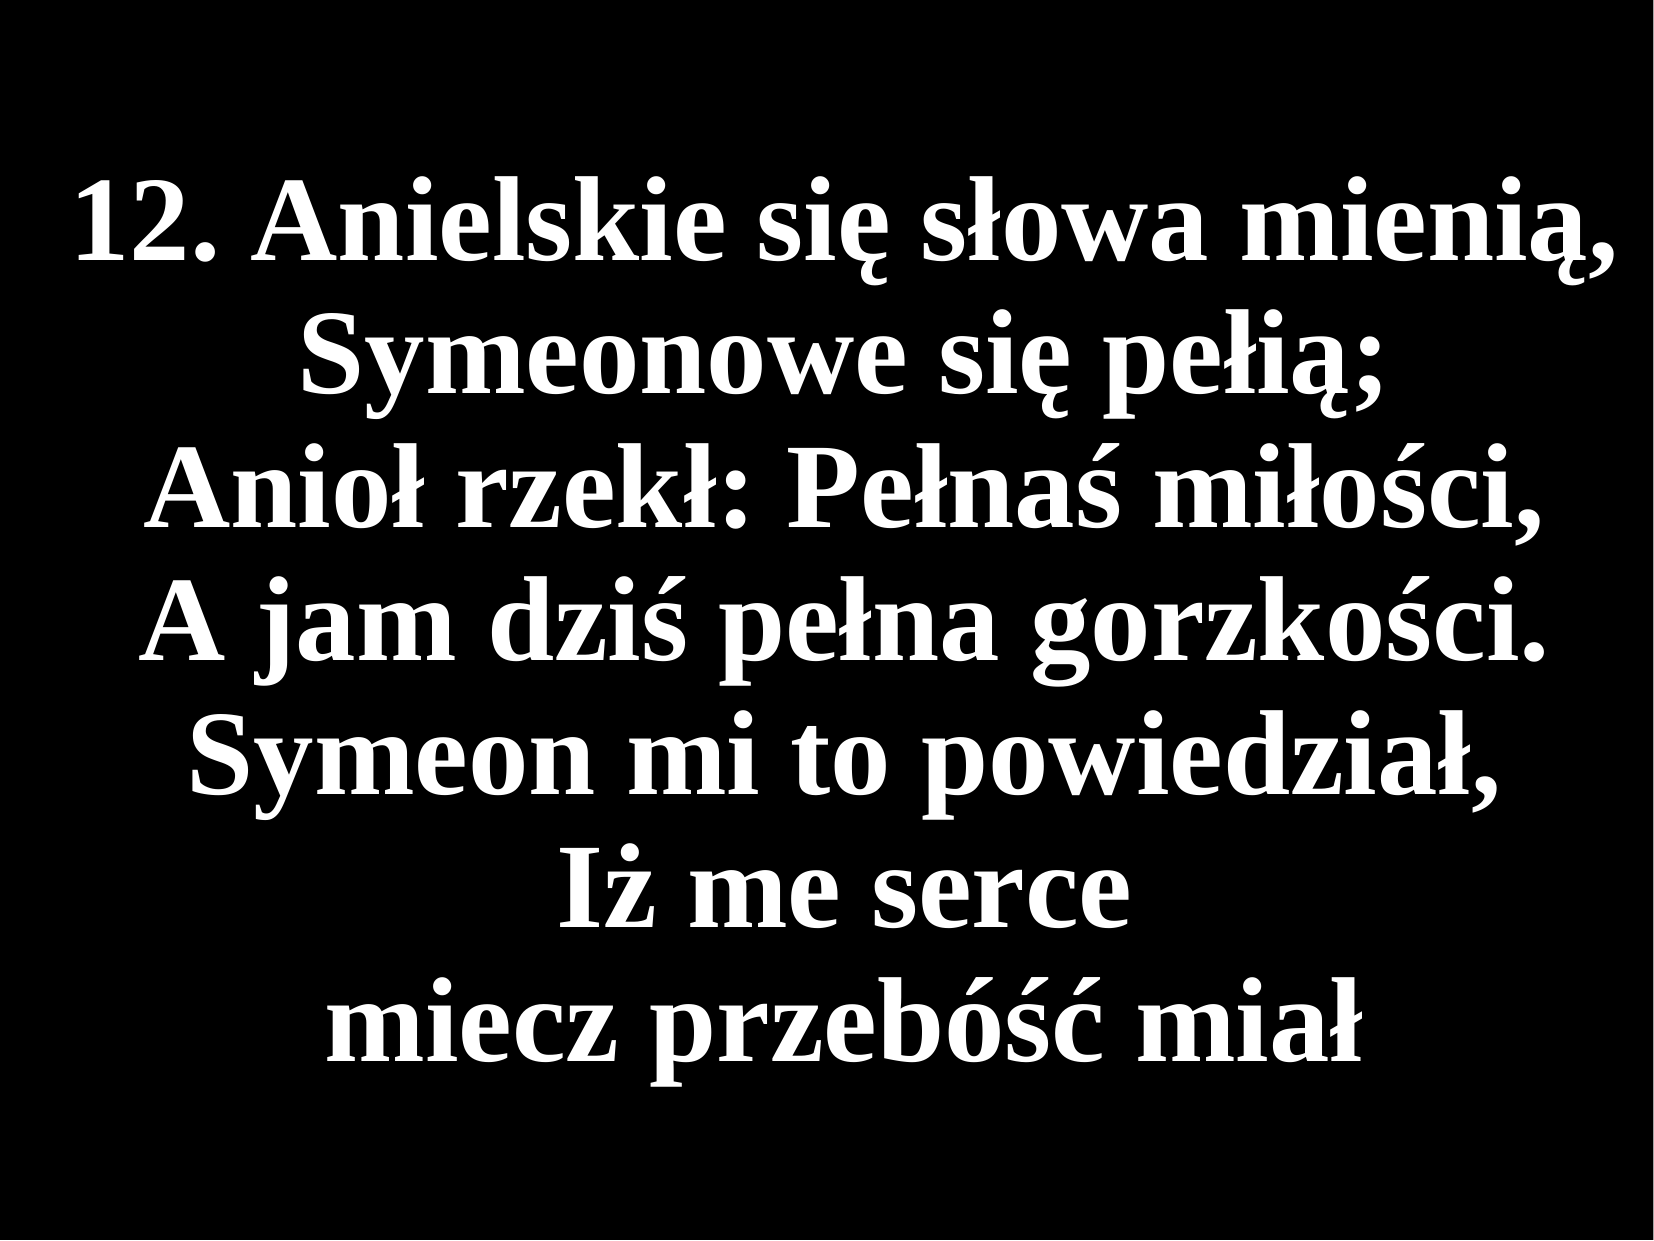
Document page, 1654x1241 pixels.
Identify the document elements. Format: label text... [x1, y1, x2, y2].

subtitle 12. Anielskie się słowa mienią, Symeonowe się pełią; Anioł rzekł: Pełnaś miłości, A jam dziś pełna gorzkości. Symeon mi to powiedział, Iż me serce miecz przebóść miał [0, 0, 1654, 1241]
